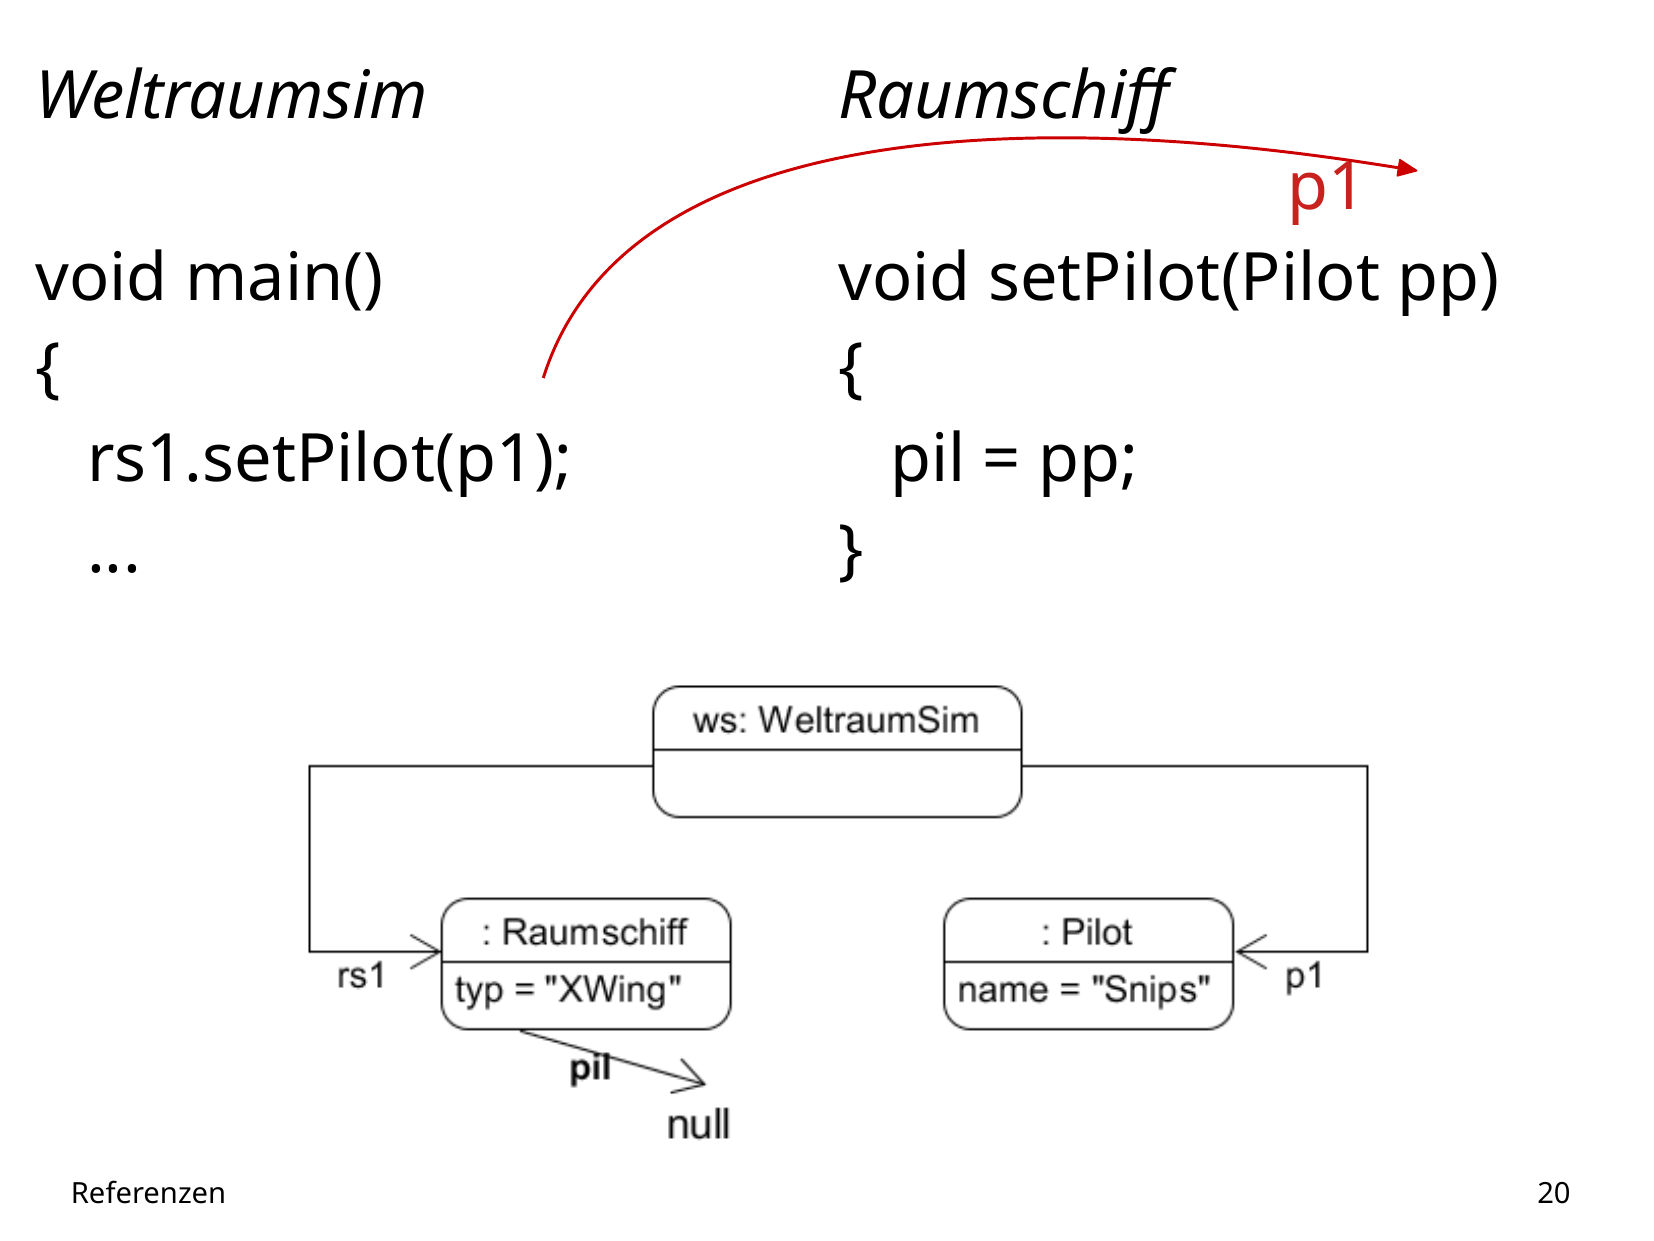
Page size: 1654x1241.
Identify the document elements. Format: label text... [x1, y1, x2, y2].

picture [307, 684, 1371, 1143]
list Raumschiff p1 void setPilot(Pilot pp) { pil = pp; } [838, 47, 1630, 615]
list Weltraumsim void main() { rs1.setPilot(p1); ... [35, 47, 745, 615]
